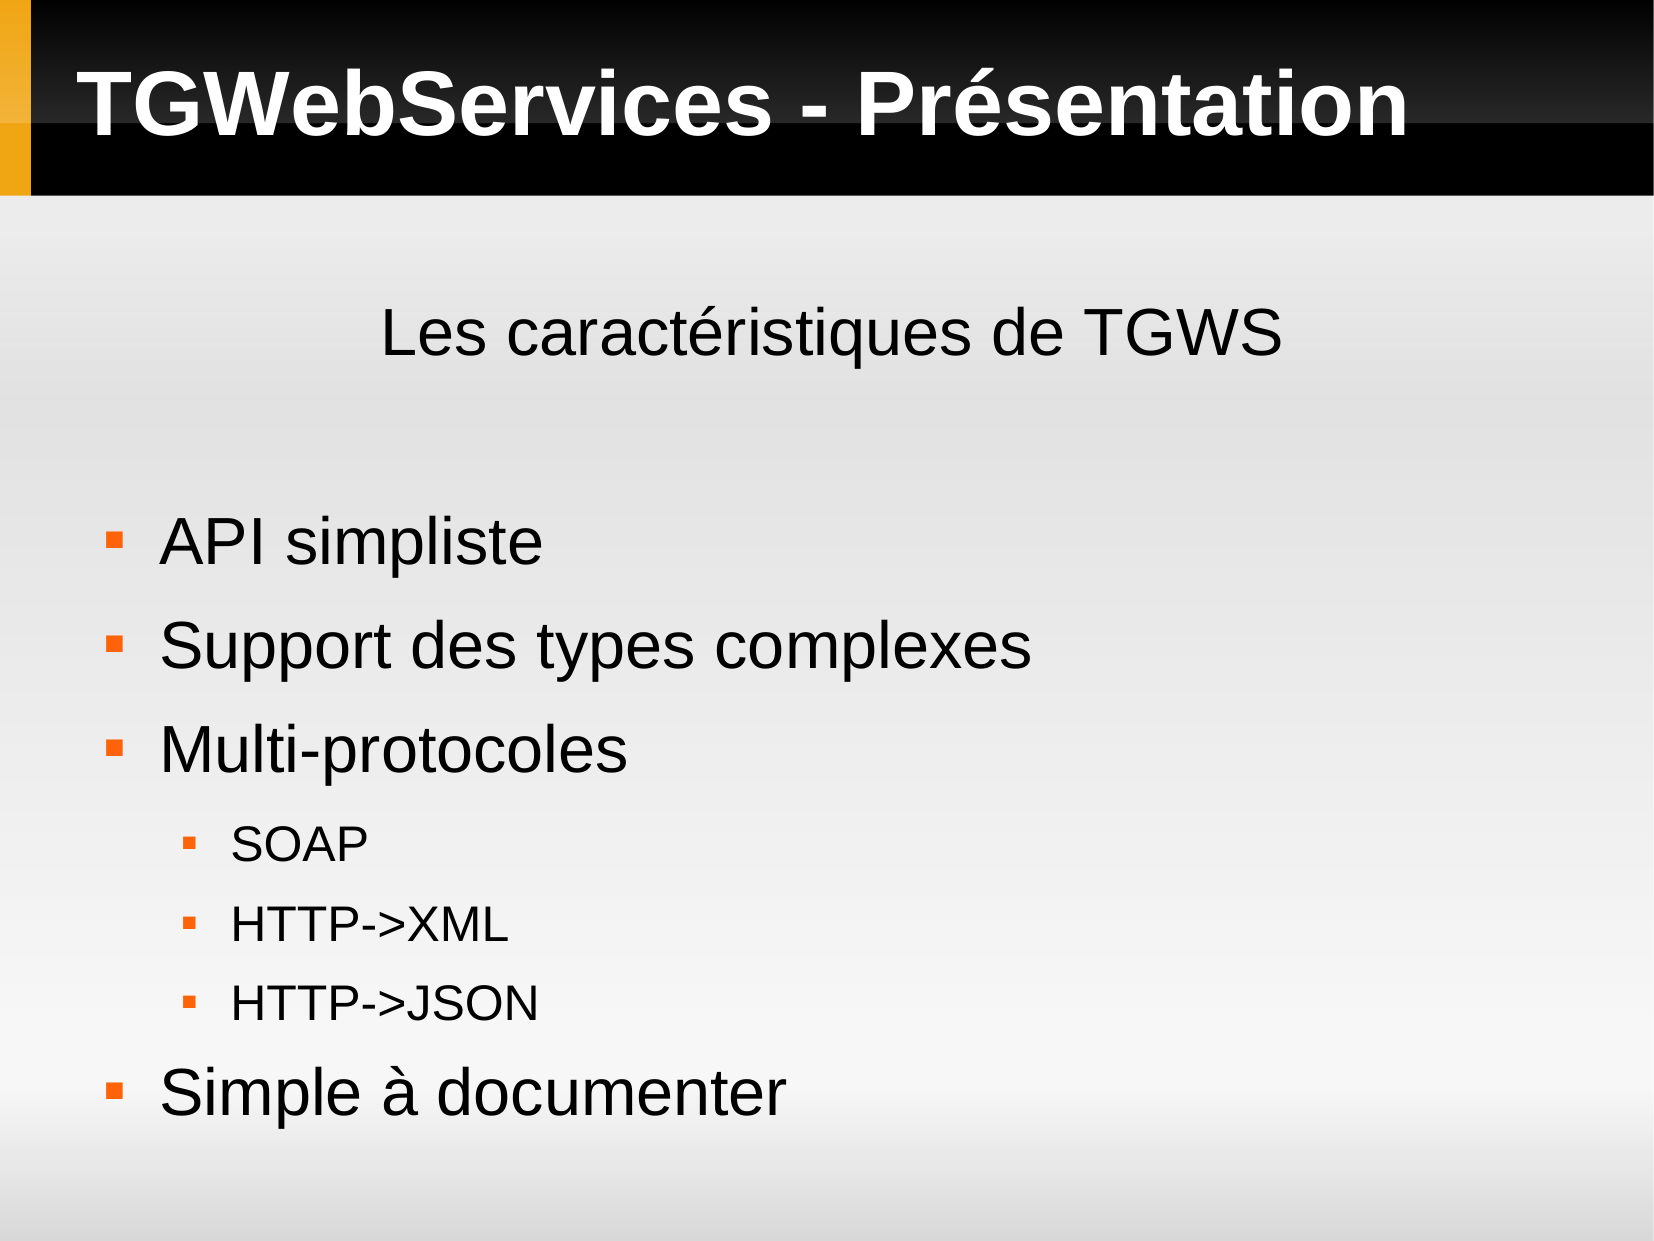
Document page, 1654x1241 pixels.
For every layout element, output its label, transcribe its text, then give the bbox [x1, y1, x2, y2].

picture [0, 0, 1654, 1241]
list Les caractéristiques de TGWS API simpliste Support des types complexes Multi-protocoles SOAP HTTP->XML HTTP->JSON Simple à documenter [88, 295, 1577, 1182]
title TGWebServices - Présentation [76, 0, 1565, 208]
